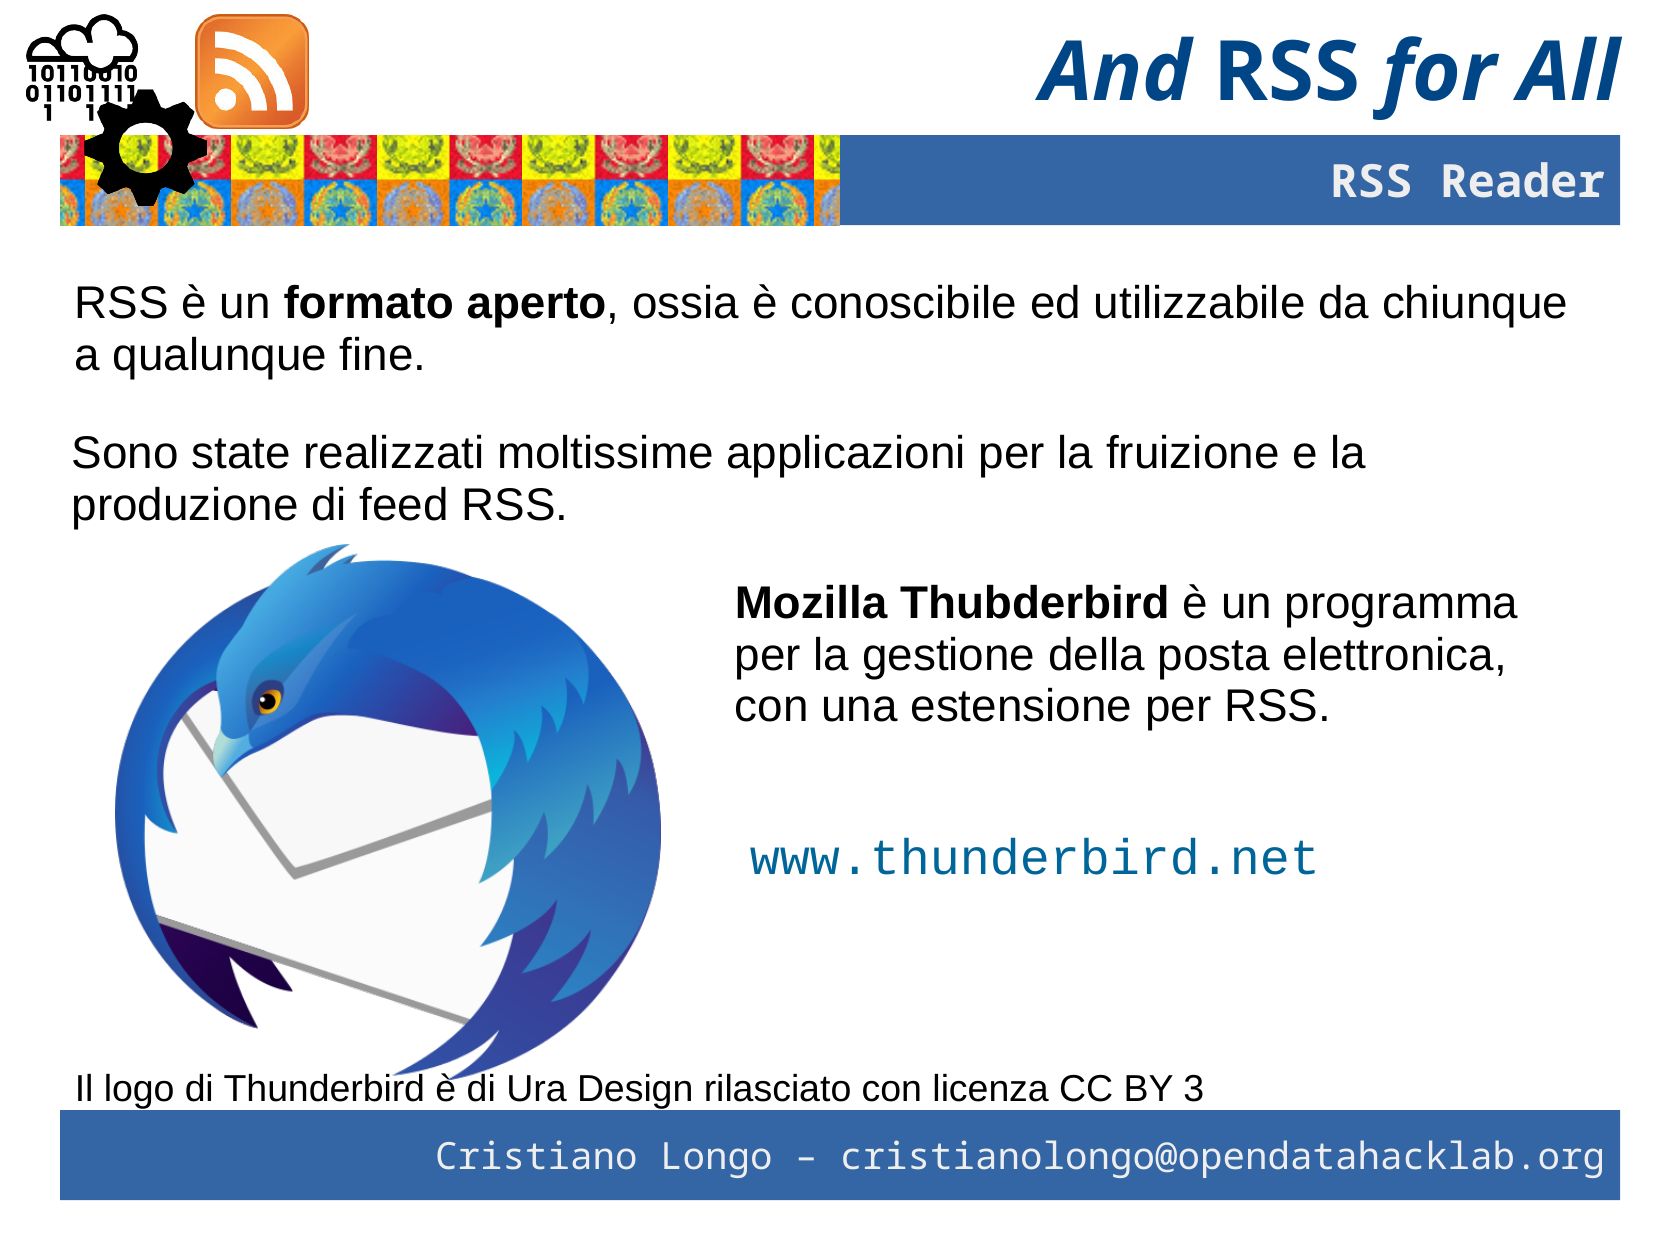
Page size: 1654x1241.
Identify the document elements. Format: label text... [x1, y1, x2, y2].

text_box www.thunderbird.net [735, 825, 1335, 897]
text_box Il logo di Thunderbird è di Ura Design rilasciato con licenza CC BY 3 [60, 1059, 1306, 1117]
picture [26, 14, 309, 206]
text_box [60, 135, 840, 226]
text_box Mozilla Thubderbird è un programma per la gestione della posta elettronica, con una estensione per RSS. [720, 570, 1606, 790]
text_box And RSS for All [870, 4, 1636, 214]
text_box RSS Reader [840, 135, 1621, 226]
text_box RSS è un formato aperto, ossia è conoscibile ed utilizzabile da chiunque a qualunque fine. [60, 270, 1621, 406]
text_box Cristiano Longo – cristianolongo@opendatahacklab.org [60, 1110, 1621, 1201]
picture [115, 544, 661, 1081]
text_box Sono state realizzati moltissime applicazioni per la fruizione e la produzione di feed RSS. [56, 420, 1621, 538]
